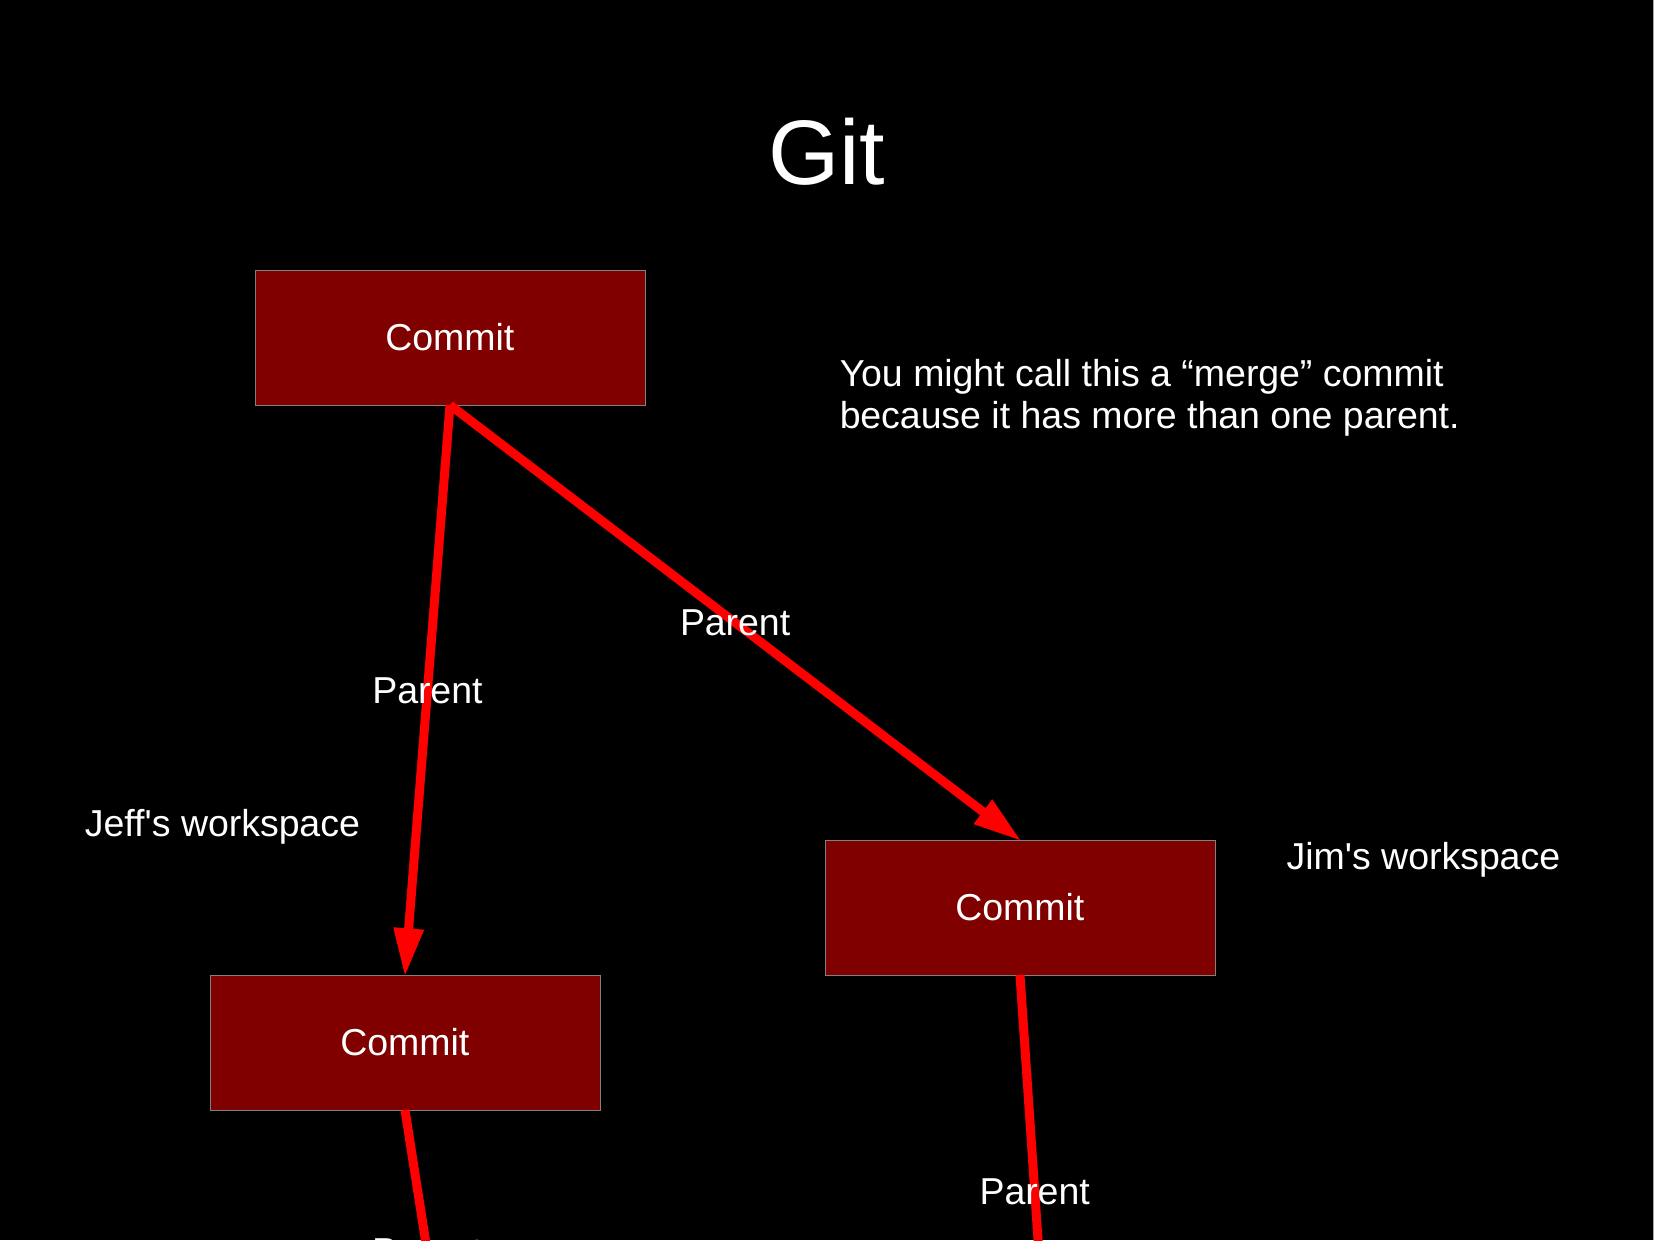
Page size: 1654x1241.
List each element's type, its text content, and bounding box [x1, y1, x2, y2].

text_box Jeff's workspace [70, 795, 375, 852]
title Git [82, 49, 1571, 257]
text_box Commit [255, 270, 646, 406]
text_box Commit [825, 840, 1216, 976]
text_box Commit [210, 975, 601, 1111]
text_box Jim's workspace [1271, 828, 1575, 886]
text_box You might call this a “merge” commit because it has more than one parent. [825, 345, 1475, 444]
